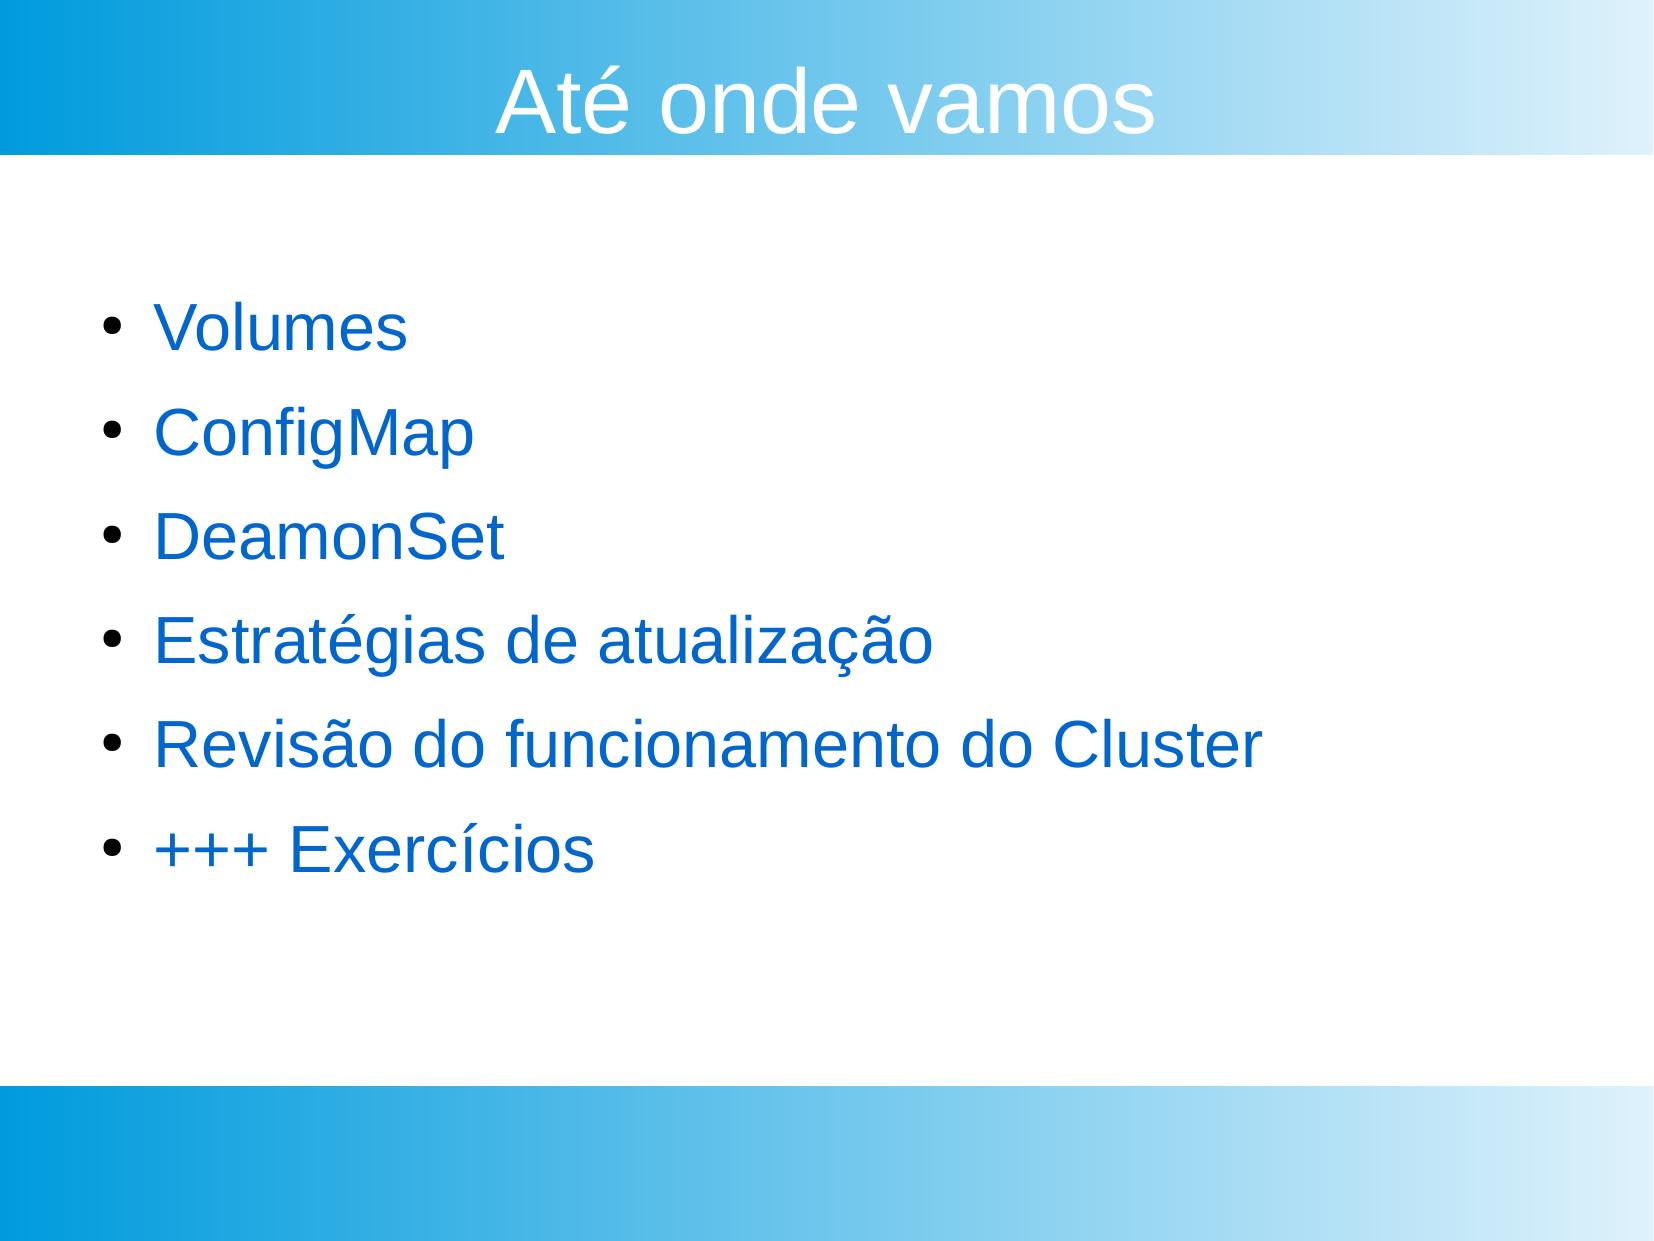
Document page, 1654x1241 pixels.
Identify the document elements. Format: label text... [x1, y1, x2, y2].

title Até onde vamos [82, 49, 1571, 155]
list Volumes ConfigMap DeamonSet Estratégias de atualização Revisão do funcionamento do Cluster +++ Exercícios [82, 290, 1571, 1010]
